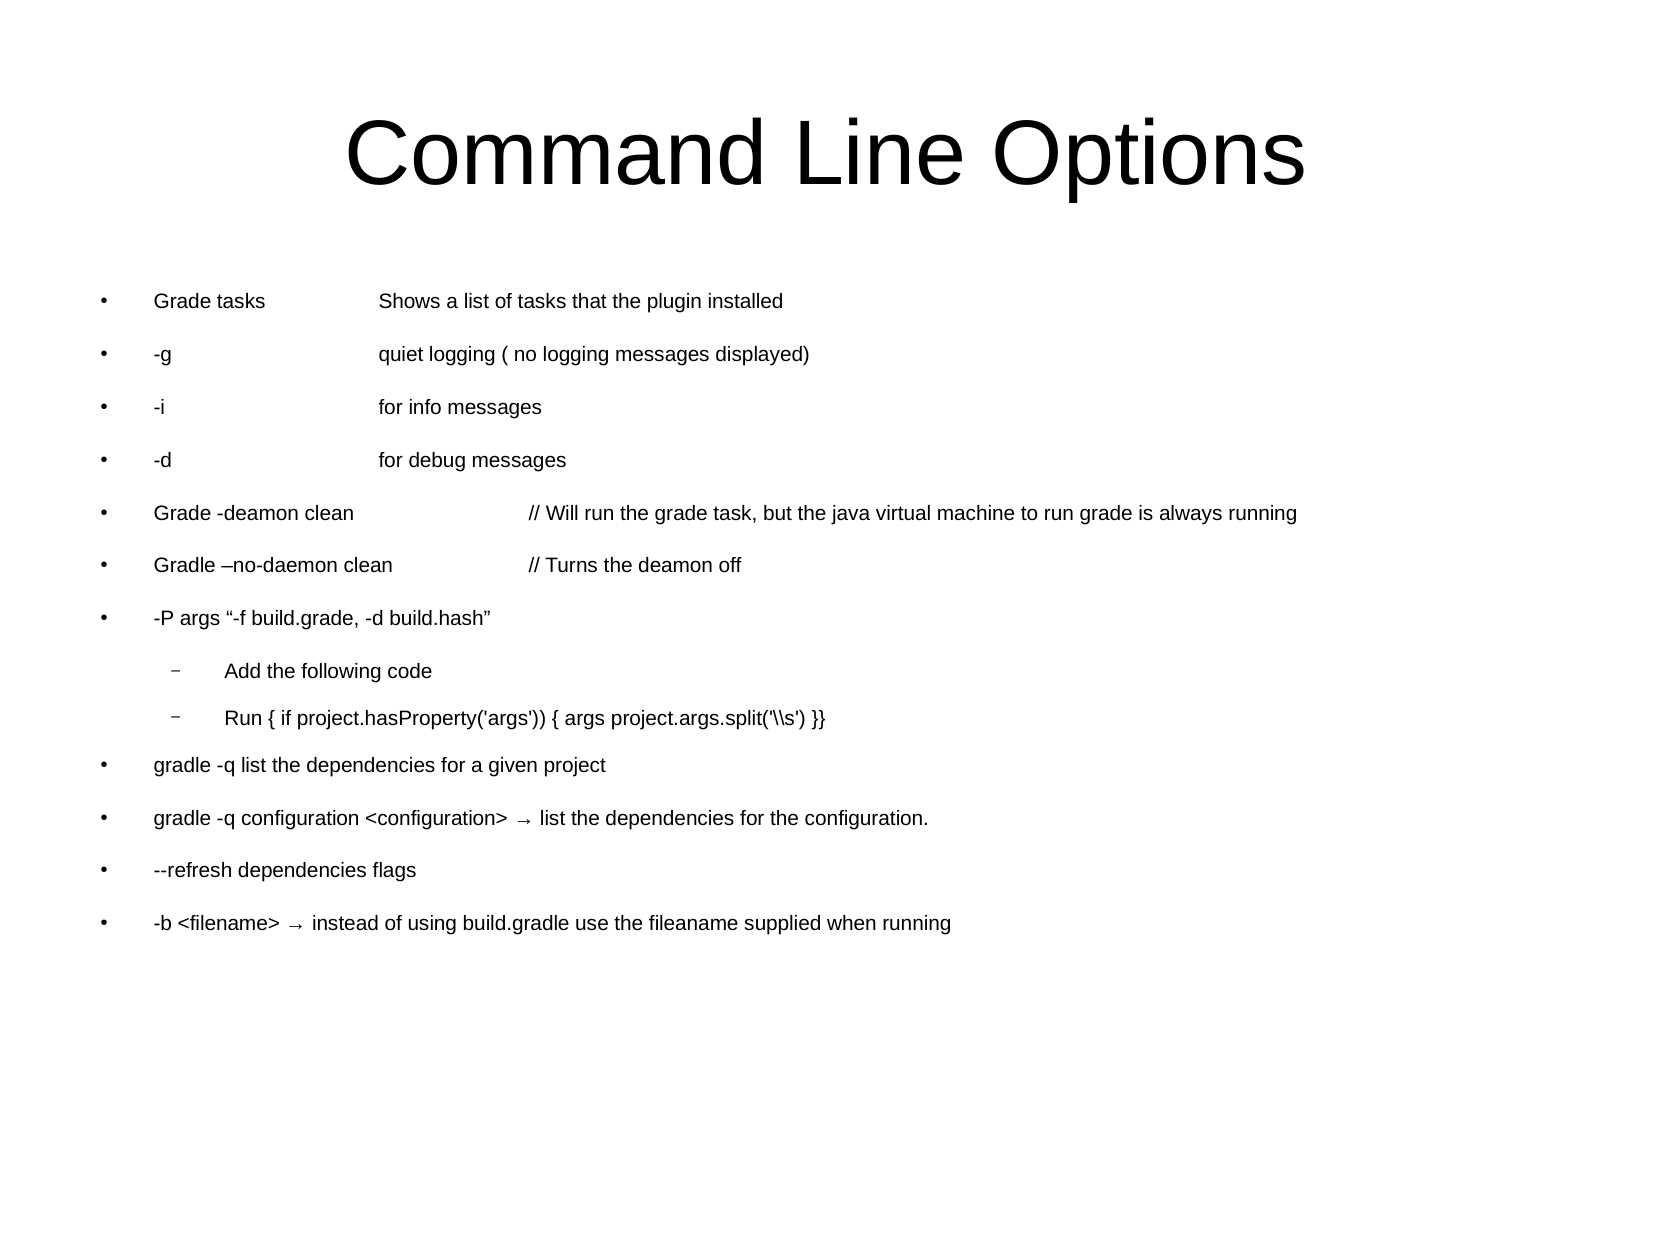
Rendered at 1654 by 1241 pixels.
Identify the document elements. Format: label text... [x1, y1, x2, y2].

title Command Line Options [82, 49, 1571, 257]
list Grade tasks Shows a list of tasks that the plugin installed -g quiet logging ( no logging messages displayed) -i for info messages -d for debug messages Grade -deamon clean // Will run the grade task, but the java virtual machine to run grade is always running Gradle –no-daemon clean // Turns the deamon off -P args “-f build.grade, -d build.hash” Add the following code Run { if project.hasProperty('args')) { args project.args.split('\\s') }} gradle -q list the dependencies for a given project gradle -q configuration <configuration> → list the dependencies for the configuration. --refresh dependencies flags -b <filename> → instead of using build.gradle use the fileaname supplied when running [82, 290, 1571, 1010]
